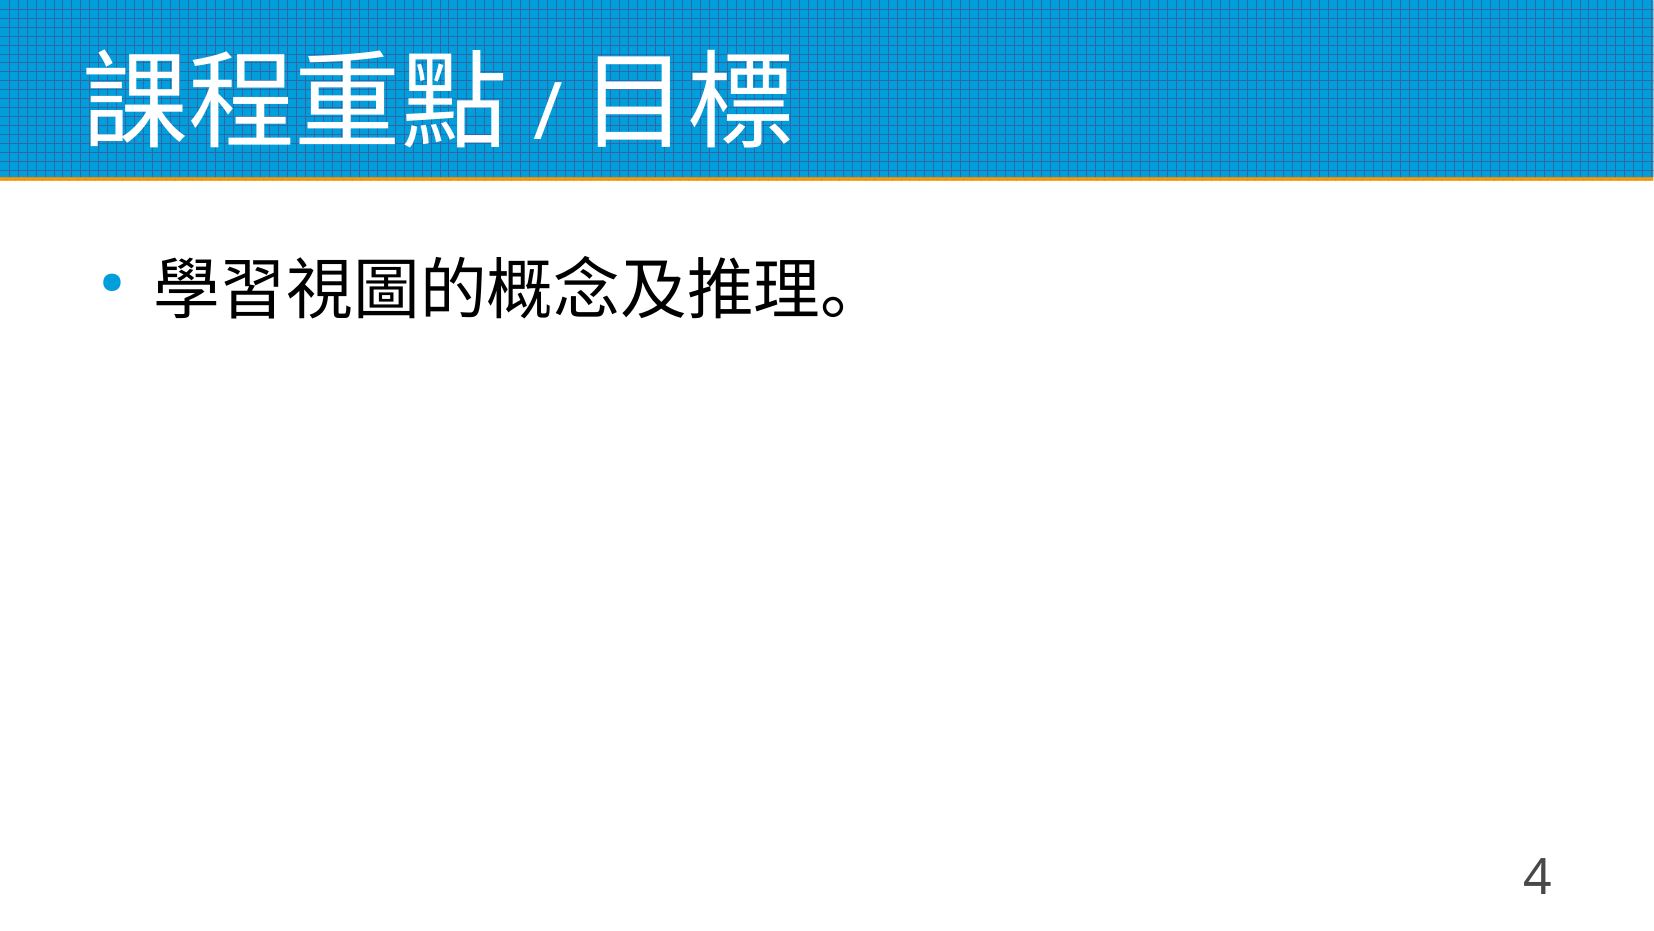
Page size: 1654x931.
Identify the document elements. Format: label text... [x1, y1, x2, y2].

list 學習視圖的概念及推理。 [82, 236, 1563, 811]
title 課程重點/目標 [82, 14, 1571, 171]
